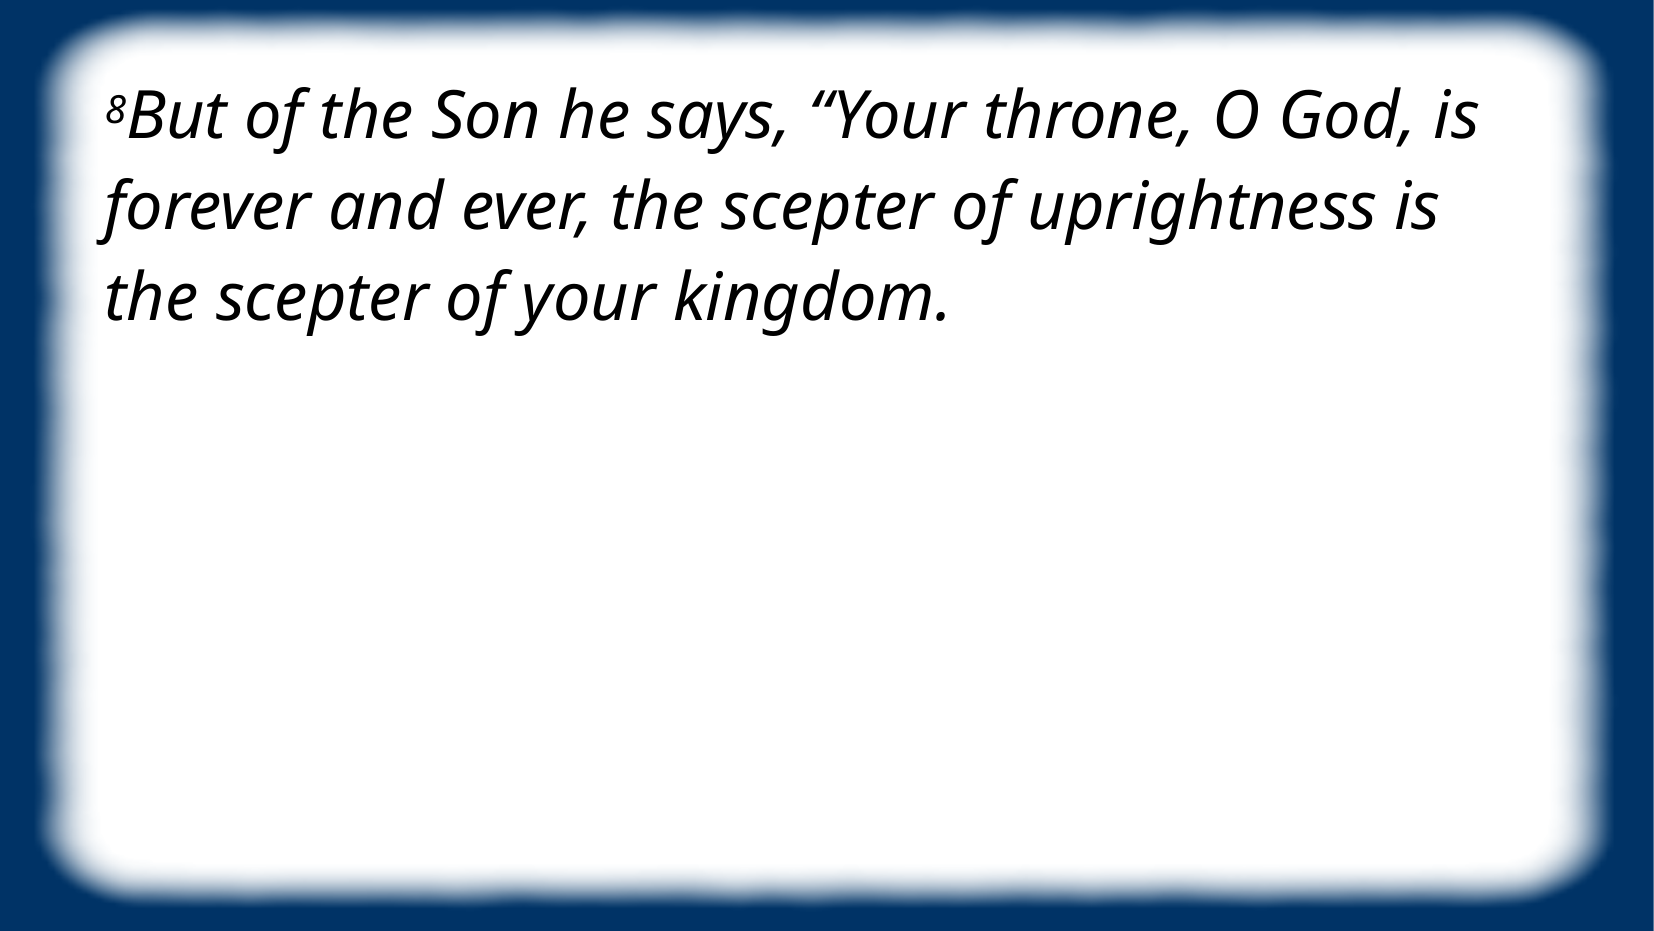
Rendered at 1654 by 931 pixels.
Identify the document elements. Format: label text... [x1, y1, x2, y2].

picture [0, 0, 1654, 931]
text_box 8But of the Son he says, “Your throne, O God, is forever and ever, the scepter of uprightness is the scepter of your kingdom. [90, 60, 1561, 391]
